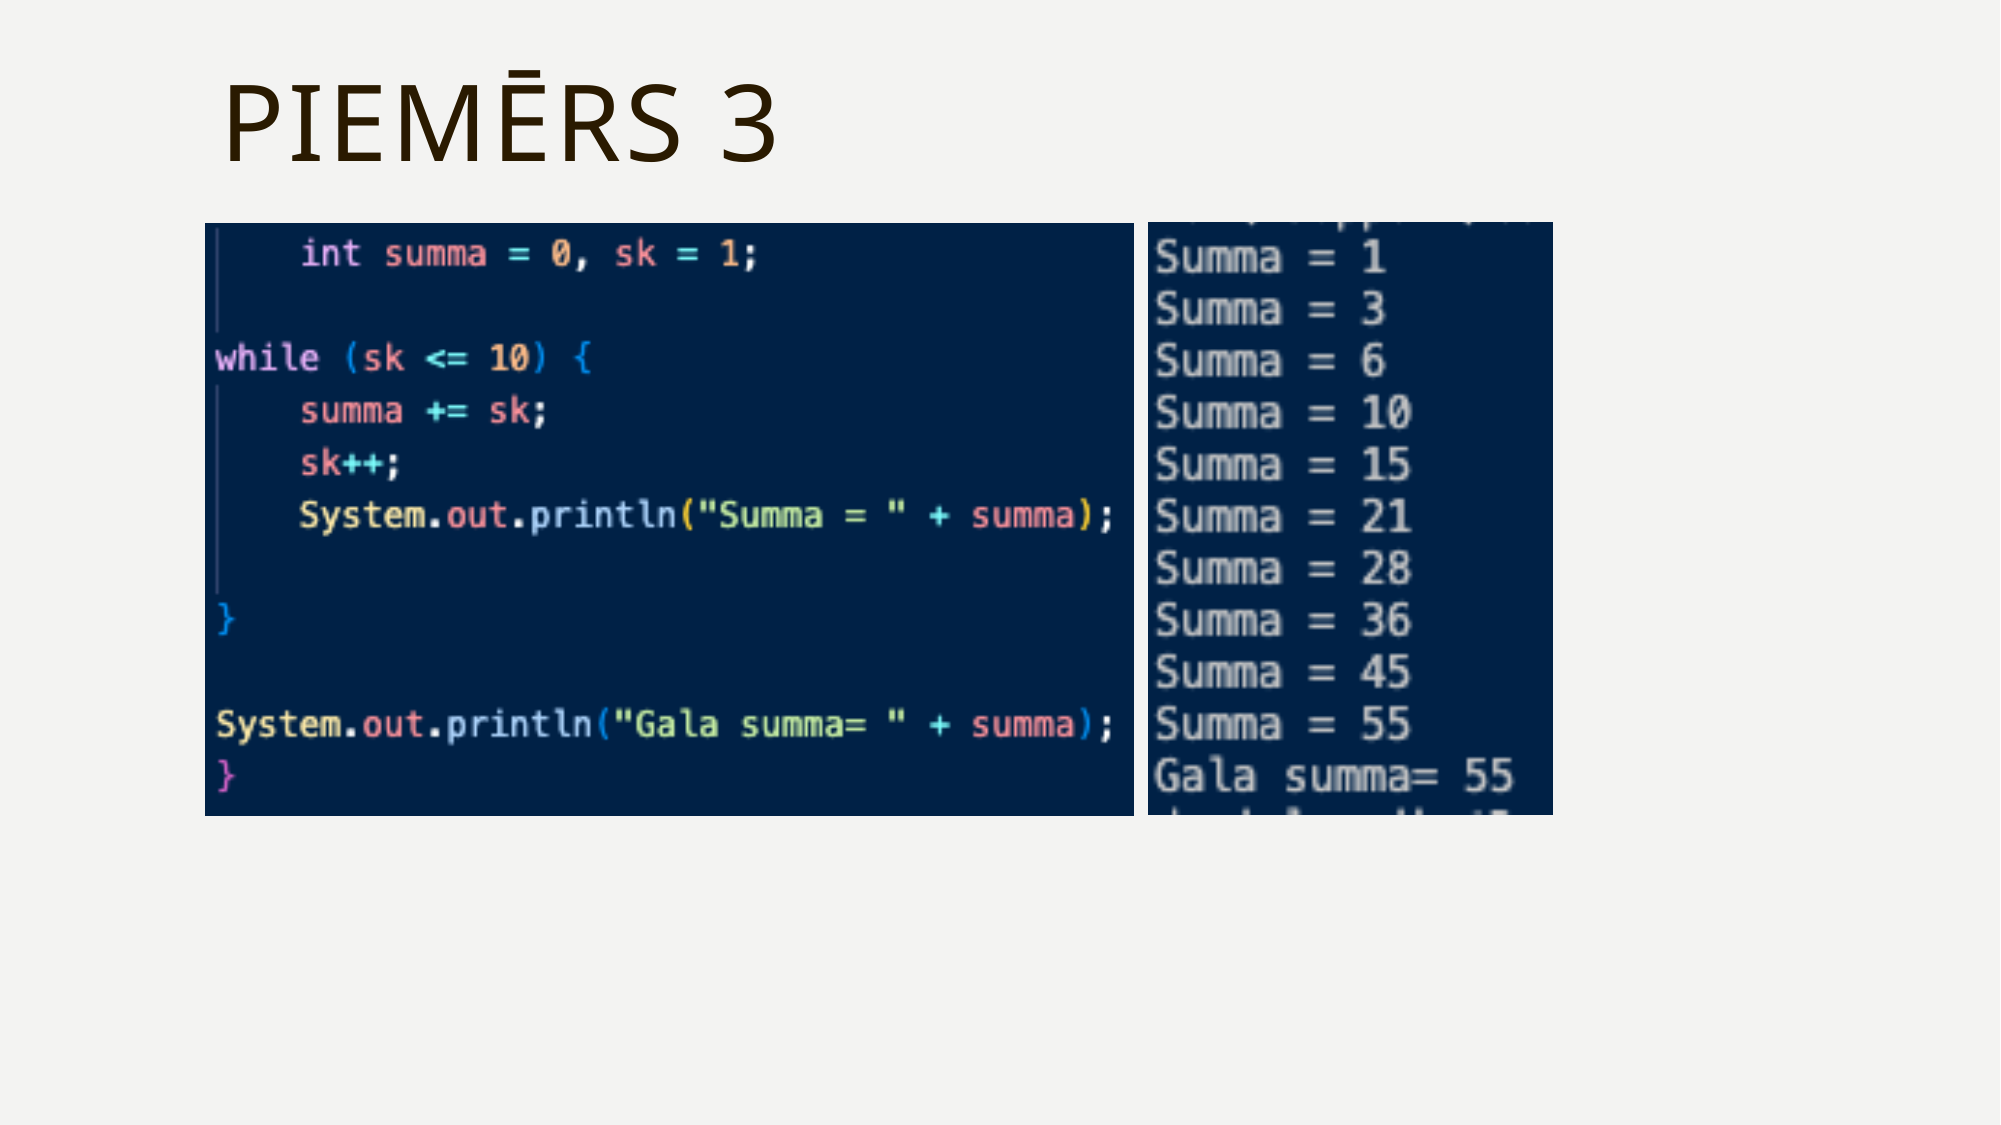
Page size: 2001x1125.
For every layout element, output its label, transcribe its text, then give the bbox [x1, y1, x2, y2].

title Piemērs 3 [205, 62, 1876, 308]
picture [1148, 222, 1553, 815]
picture [205, 223, 1134, 816]
